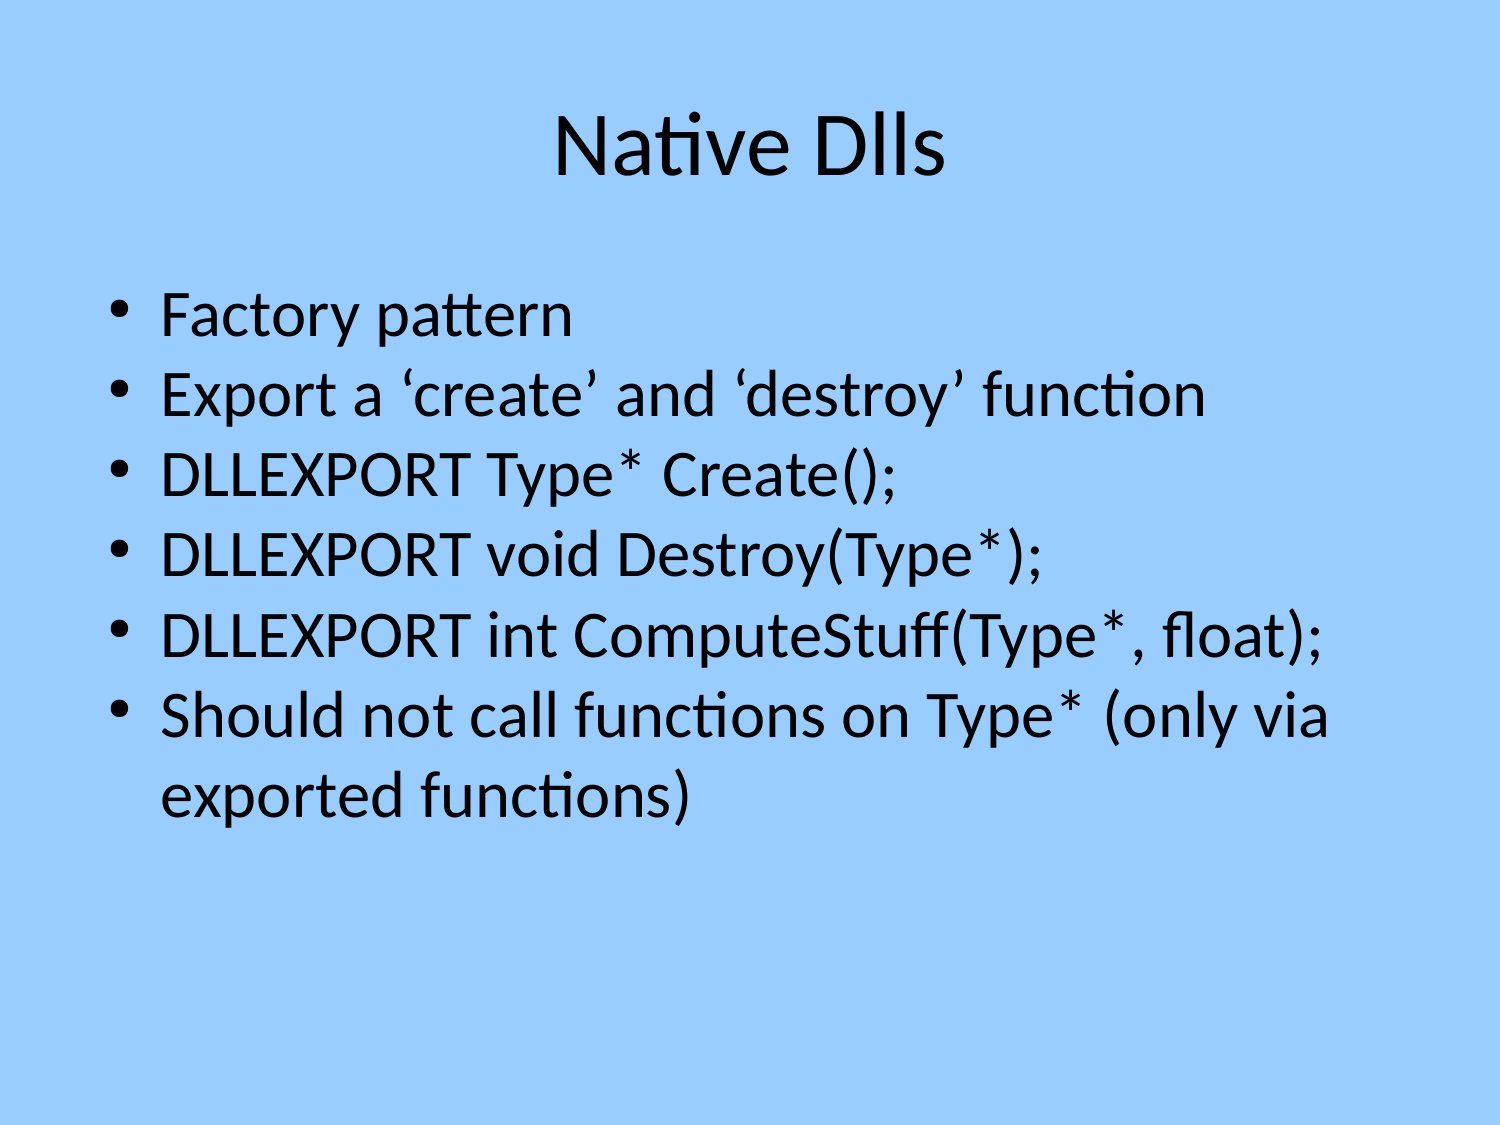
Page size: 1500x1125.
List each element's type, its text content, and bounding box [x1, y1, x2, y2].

list Factory pattern Export a ‘create’ and ‘destroy’ function DLLEXPORT Type* Create(); DLLEXPORT void Destroy(Type*); DLLEXPORT int ComputeStuff(Type*, float); Should not call functions on Type* (only via exported functions) [75, 262, 1425, 1005]
title Native Dlls [75, 45, 1425, 233]
